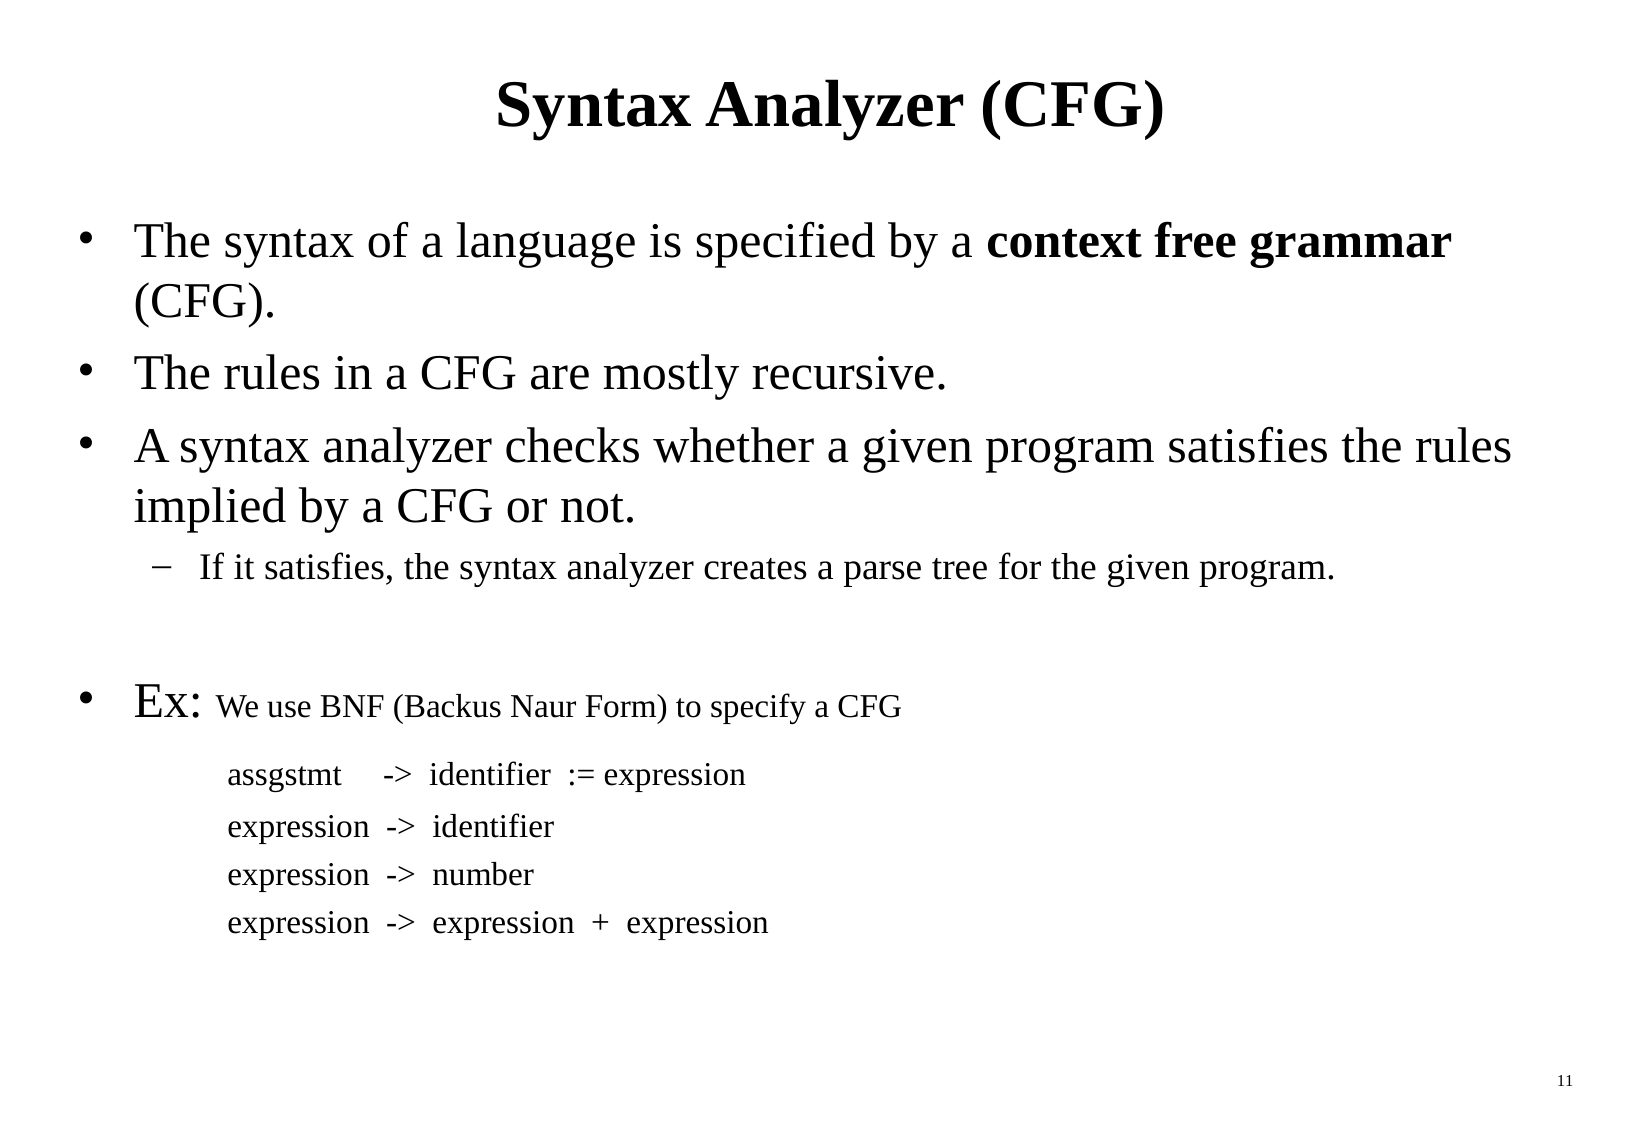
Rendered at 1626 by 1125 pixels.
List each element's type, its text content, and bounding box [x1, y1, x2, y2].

title Syntax Analyzer (CFG) [62, 24, 1600, 175]
list The syntax of a language is specified by a context free grammar (CFG). The rules in a CFG are mostly recursive. A syntax analyzer checks whether a given program satisfies the rules implied by a CFG or not. If it satisfies, the syntax analyzer creates a parse tree for the given program. Ex: We use BNF (Backus Naur Form) to specify a CFG assgstmt -> identifier := expression expression -> identifier expression -> number expression -> expression + expression [62, 199, 1600, 1038]
text_box <number> [1250, 1062, 1589, 1101]
